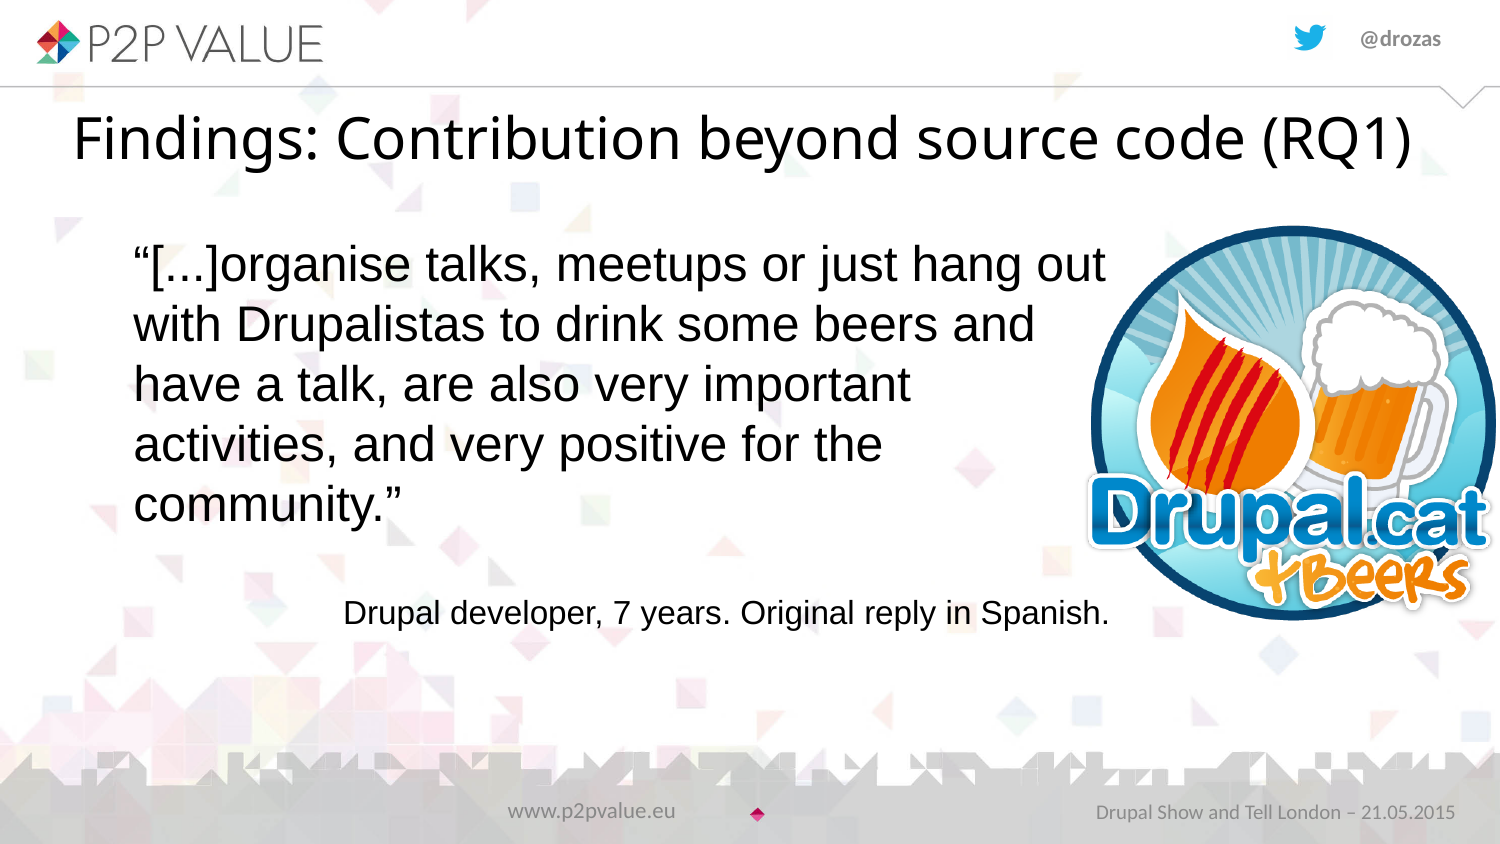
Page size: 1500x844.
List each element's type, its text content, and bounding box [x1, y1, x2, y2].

picture [0, 0, 1500, 844]
text_box Drupal Show and Tell London – 21.05.2015 [777, 788, 1470, 834]
text_box www.p2pvalue.eu [501, 789, 720, 829]
title Findings: Contribution beyond source code (RQ1) [0, 92, 1486, 181]
subtitle “[...]organise talks, meetups or just hang out with Drupalistas to drink some beers and have a talk, are also very important activities, and very positive for the community.” Drupal developer, 7 years. Original reply in Spanish. [120, 225, 1126, 781]
text_box @drozas [1333, 15, 1455, 60]
